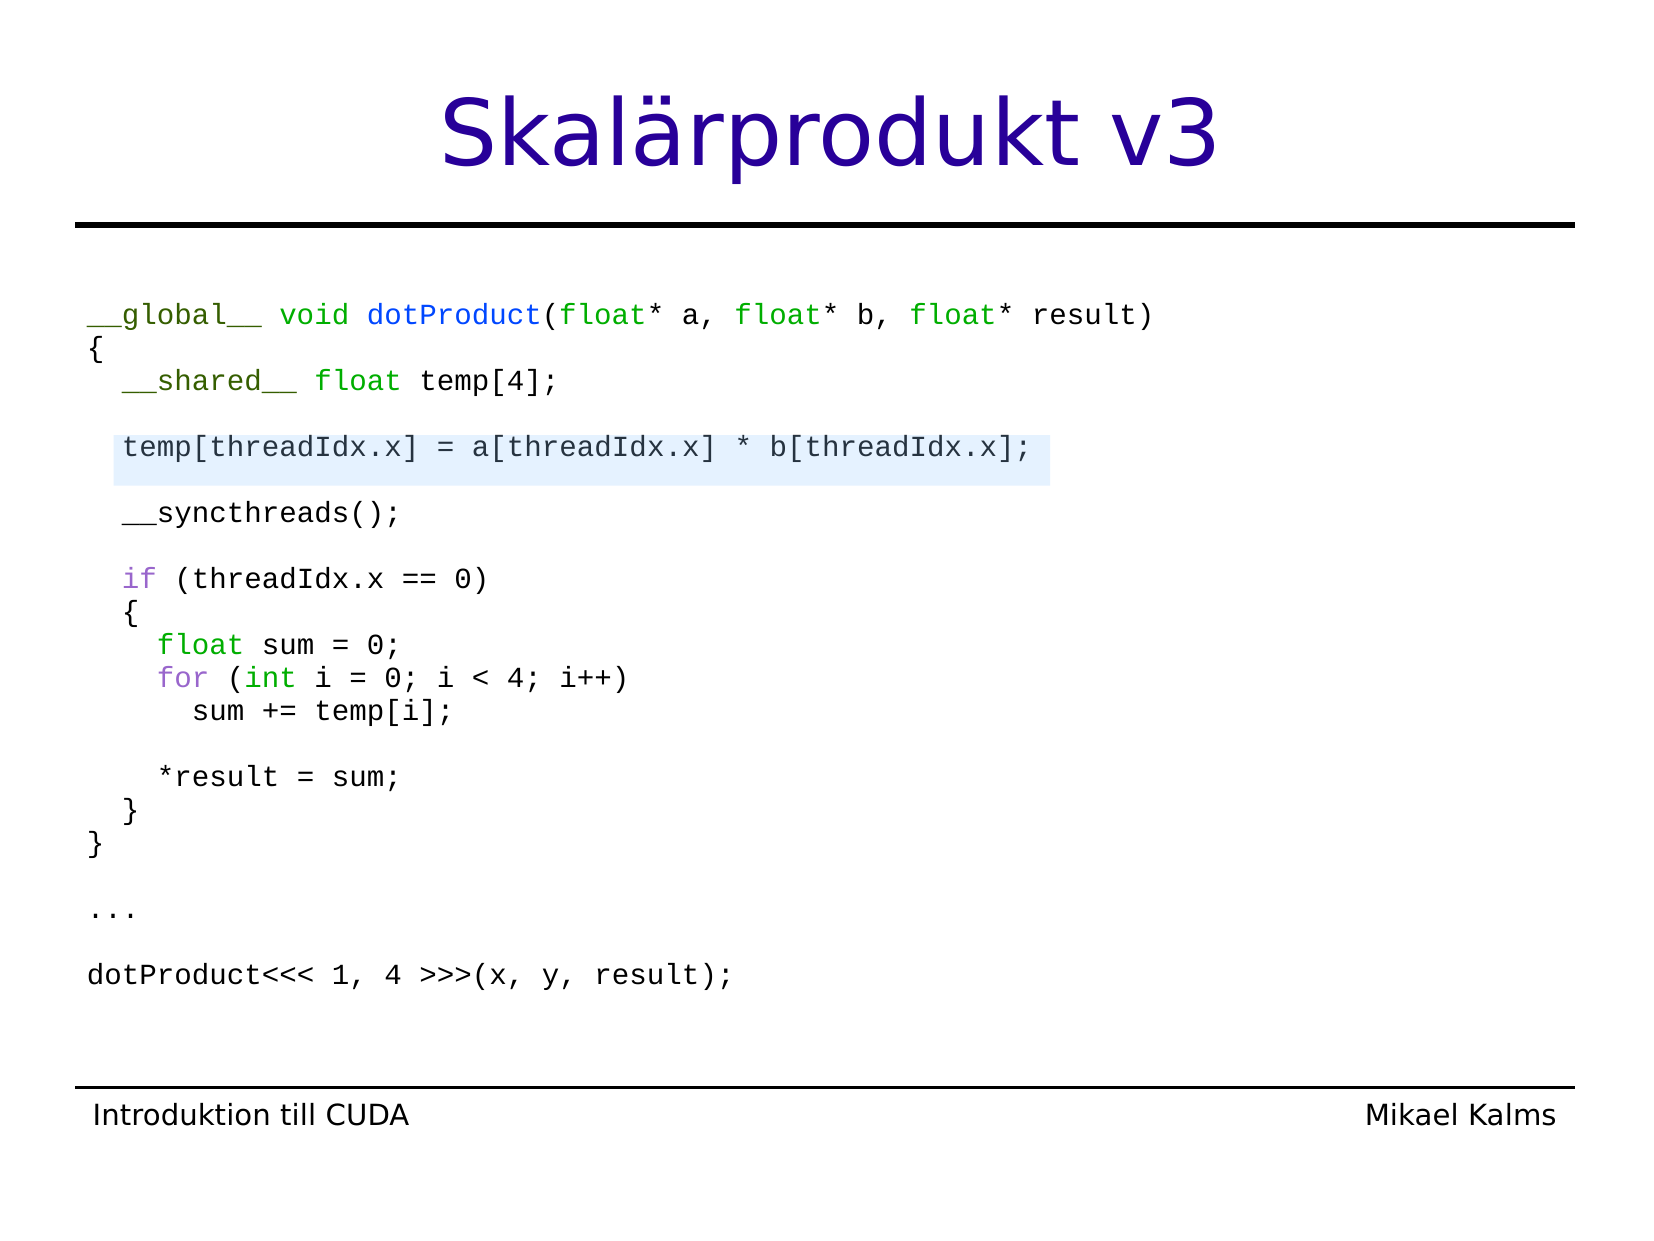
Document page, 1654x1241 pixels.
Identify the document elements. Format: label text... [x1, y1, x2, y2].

text_box __global__ void dotProduct(float* a, float* b, float* result) { __shared__ float temp[4]; temp[threadIdx.x] = a[threadIdx.x] * b[threadIdx.x]; __syncthreads(); if (threadIdx.x == 0) { float sum = 0; for (int i = 0; i < 4; i++) sum += temp[i]; *result = sum; } } ... dotProduct<<< 1, 4 >>>(x, y, result); [86, 306, 1576, 1020]
title Skalärprodukt v3 [86, 37, 1576, 231]
text_box Introduktion till CUDA [75, 1087, 428, 1144]
text_box Mikael Kalms [1347, 1087, 1576, 1144]
text_box [113, 435, 1051, 486]
